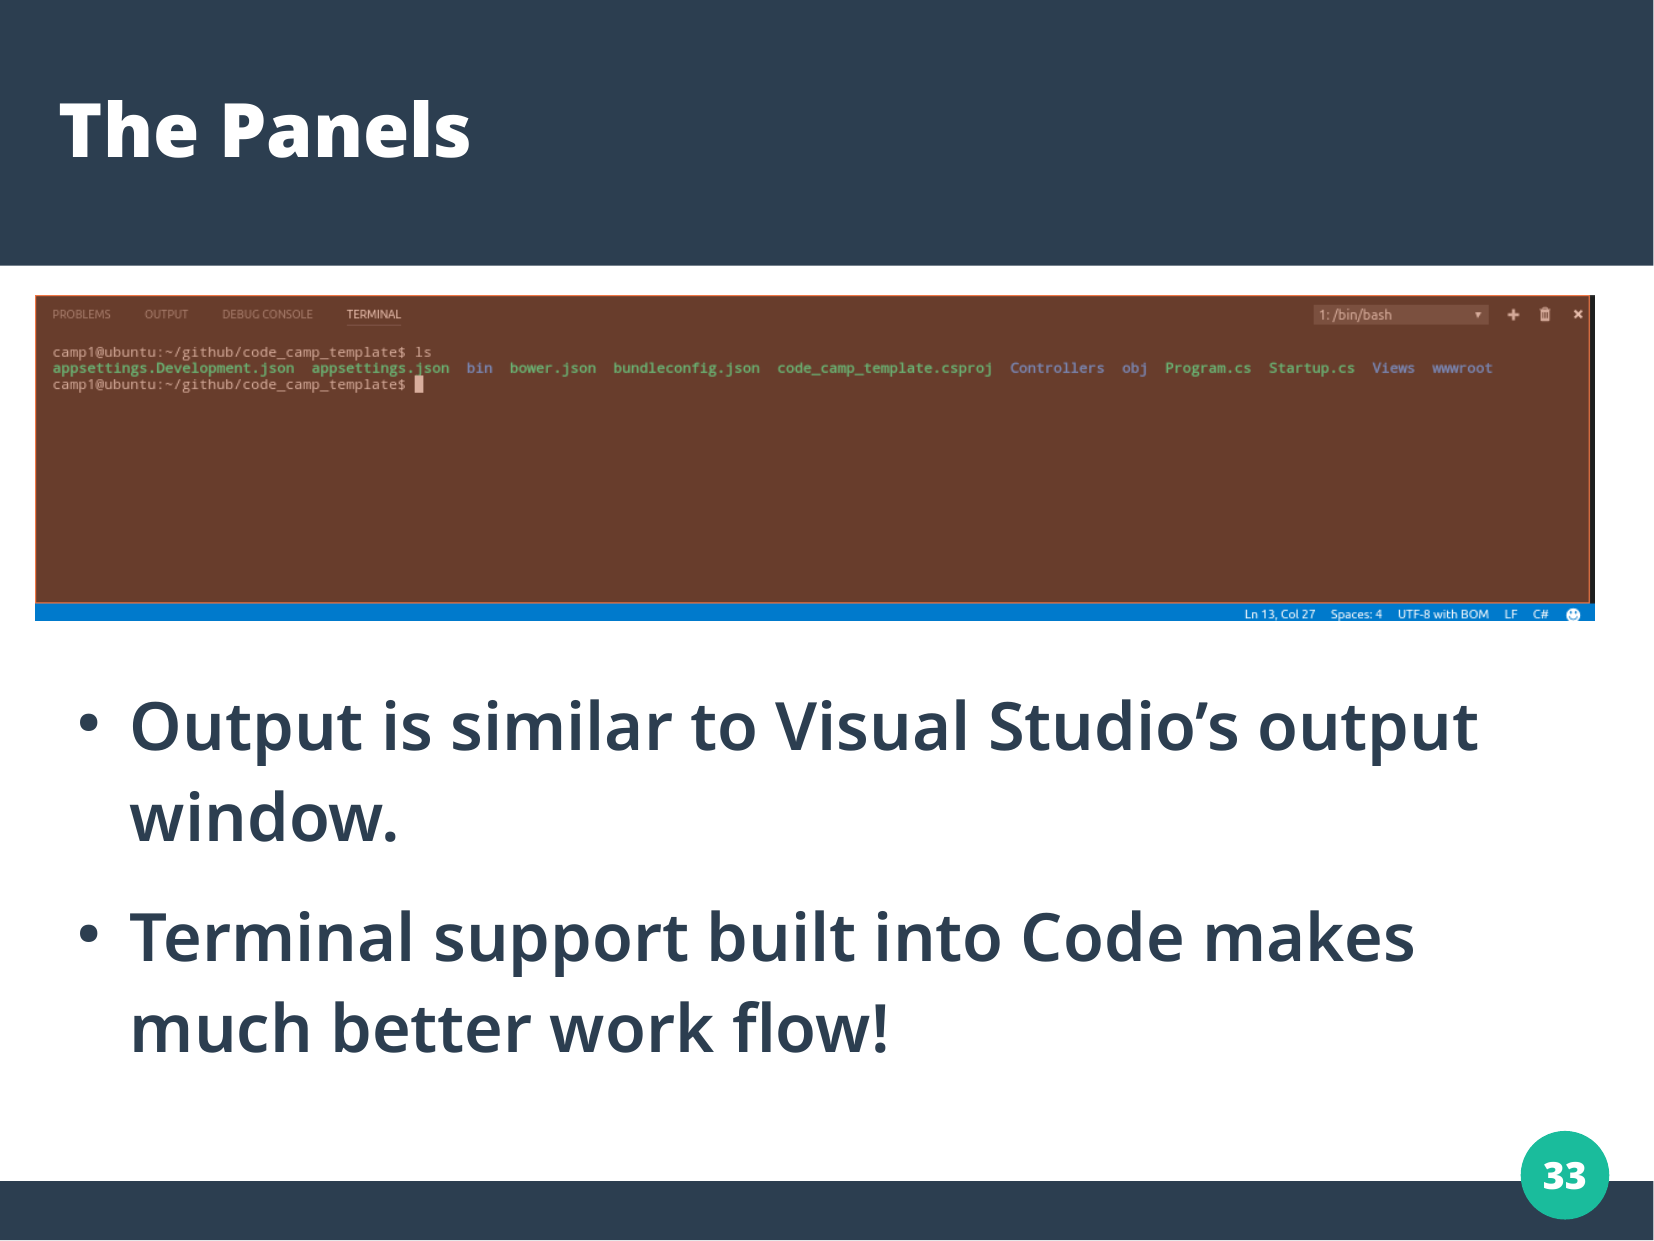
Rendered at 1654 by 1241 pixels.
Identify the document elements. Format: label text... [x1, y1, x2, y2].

list Output is similar to Visual Studio’s output window. Terminal support built into Code makes much better work flow! [59, 679, 1595, 1152]
title The Panels [59, 49, 1595, 207]
picture [35, 295, 1595, 621]
